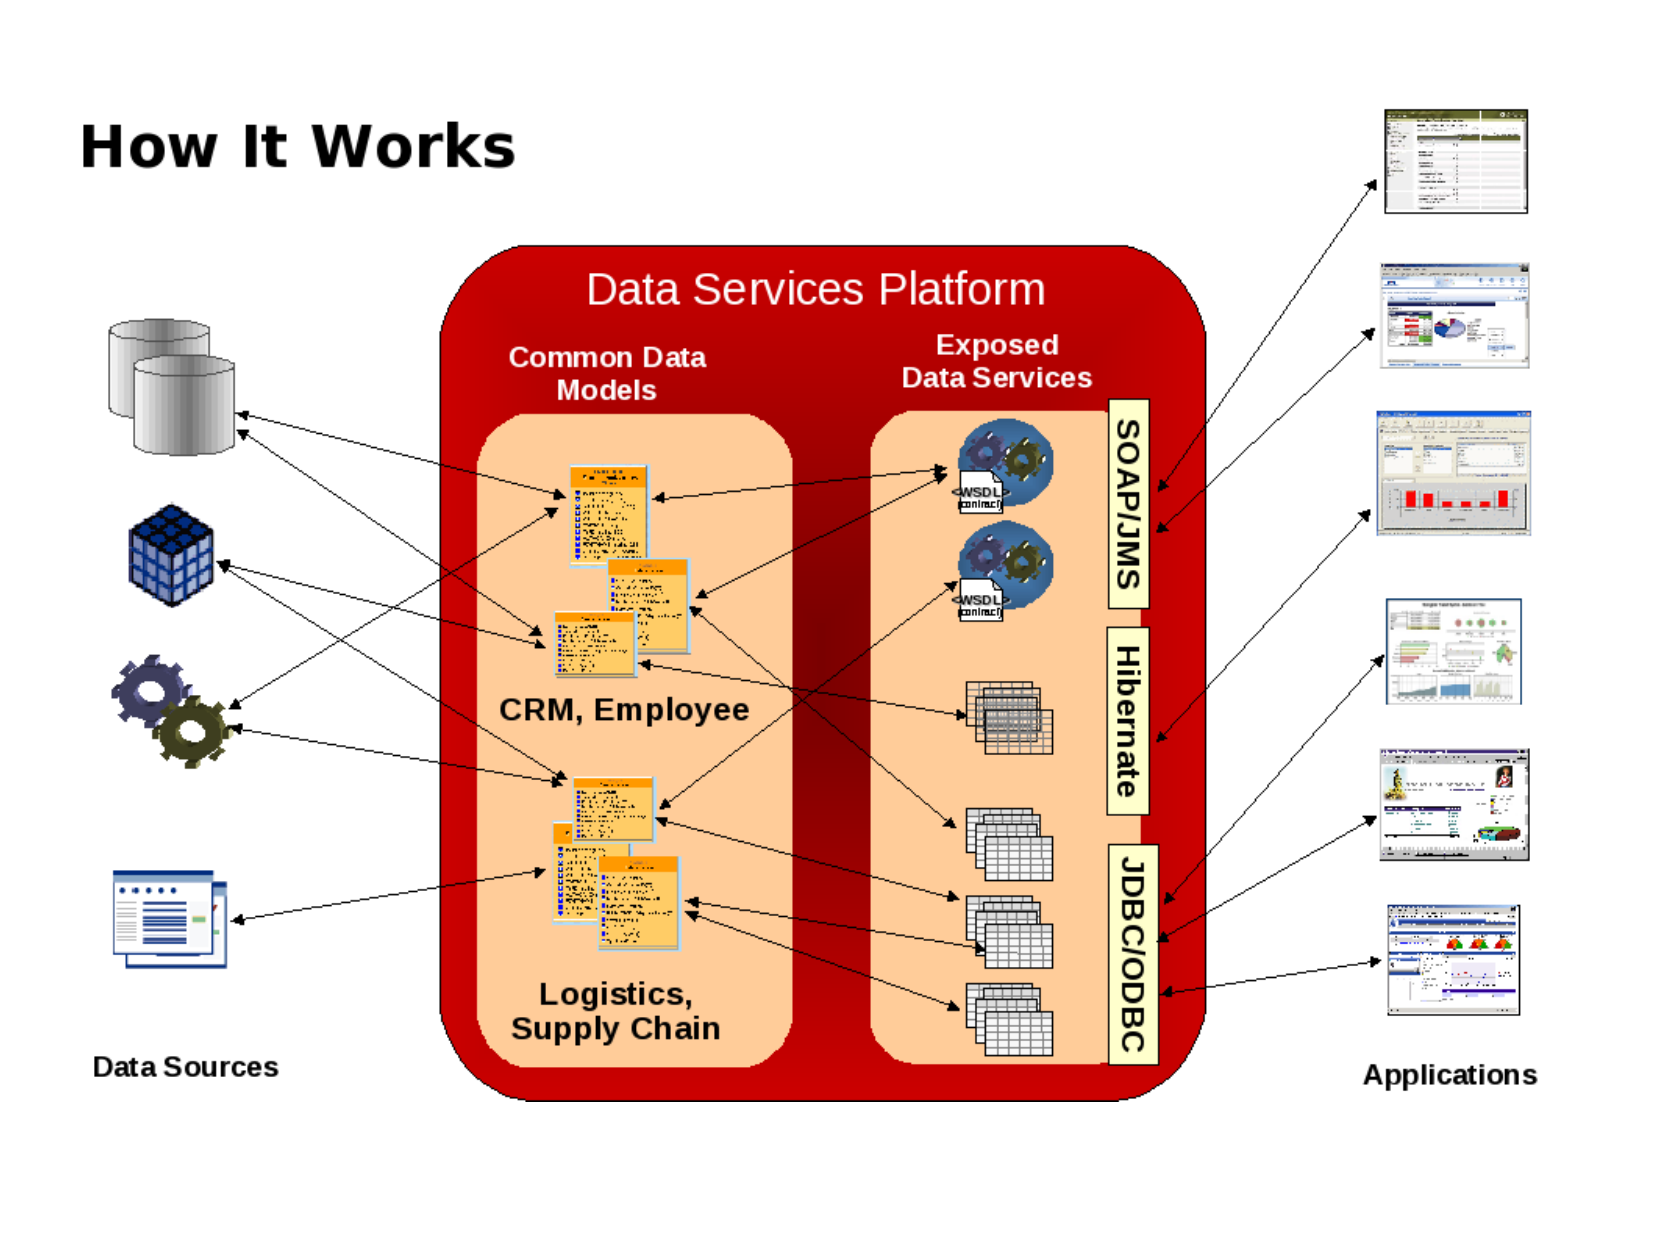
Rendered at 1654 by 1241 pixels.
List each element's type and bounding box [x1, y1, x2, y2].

picture [79, 86, 1569, 1102]
